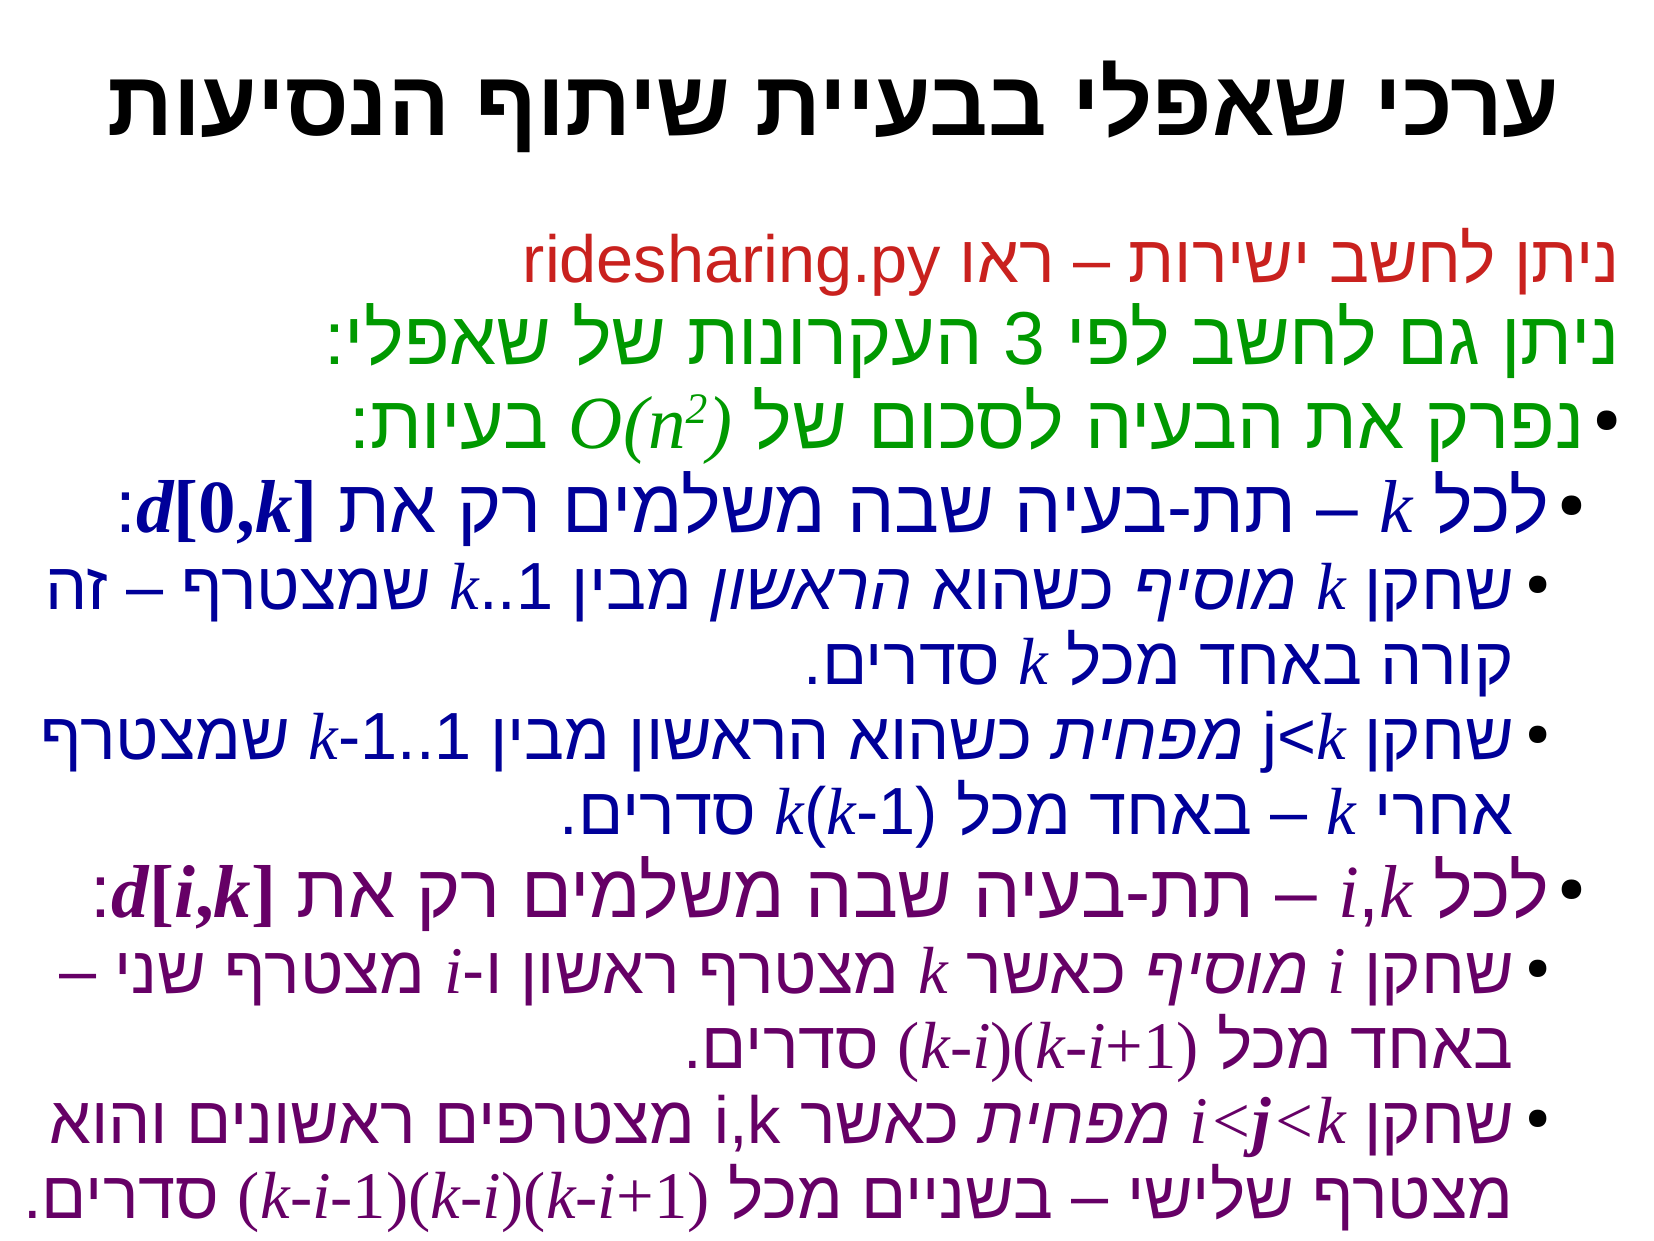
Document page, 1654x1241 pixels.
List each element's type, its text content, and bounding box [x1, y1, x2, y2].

title ערכי שאפלי בבעיית שיתוף הנסיעות [15, 0, 1654, 215]
text_box ניתן לחשב ישירות – ראו ridesharing.py ניתן גם לחשב לפי 3 העקרונות של שאפלי: נפרק את הבעיה לסכום של O(n2) בעיות: לכל k – תת-בעיה שבה משלמים רק את d[0,k]: שחקן k מוסיף כשהוא הראשון מבין 1..k שמצטרף – זה קורה באחד מכל k סדרים. שחקן j<k מפחית כשהוא הראשון מבין 1..k-1 שמצטרף אחרי k – באחד מכל k(k-1) סדרים. לכל i,k – תת-בעיה שבה משלמים רק את d[i,k]: שחקן i מוסיף כאשר k מצטרף ראשון ו-i מצטרף שני – באחד מכל (k-i+1)(k-i) סדרים. שחקן i<j<k מפחית כאשר i,k מצטרפים ראשונים והוא מצטרף שלישי – בשניים מכל (k-i+1)(k-i)(k-i-1) סדרים. [0, 214, 1636, 1241]
